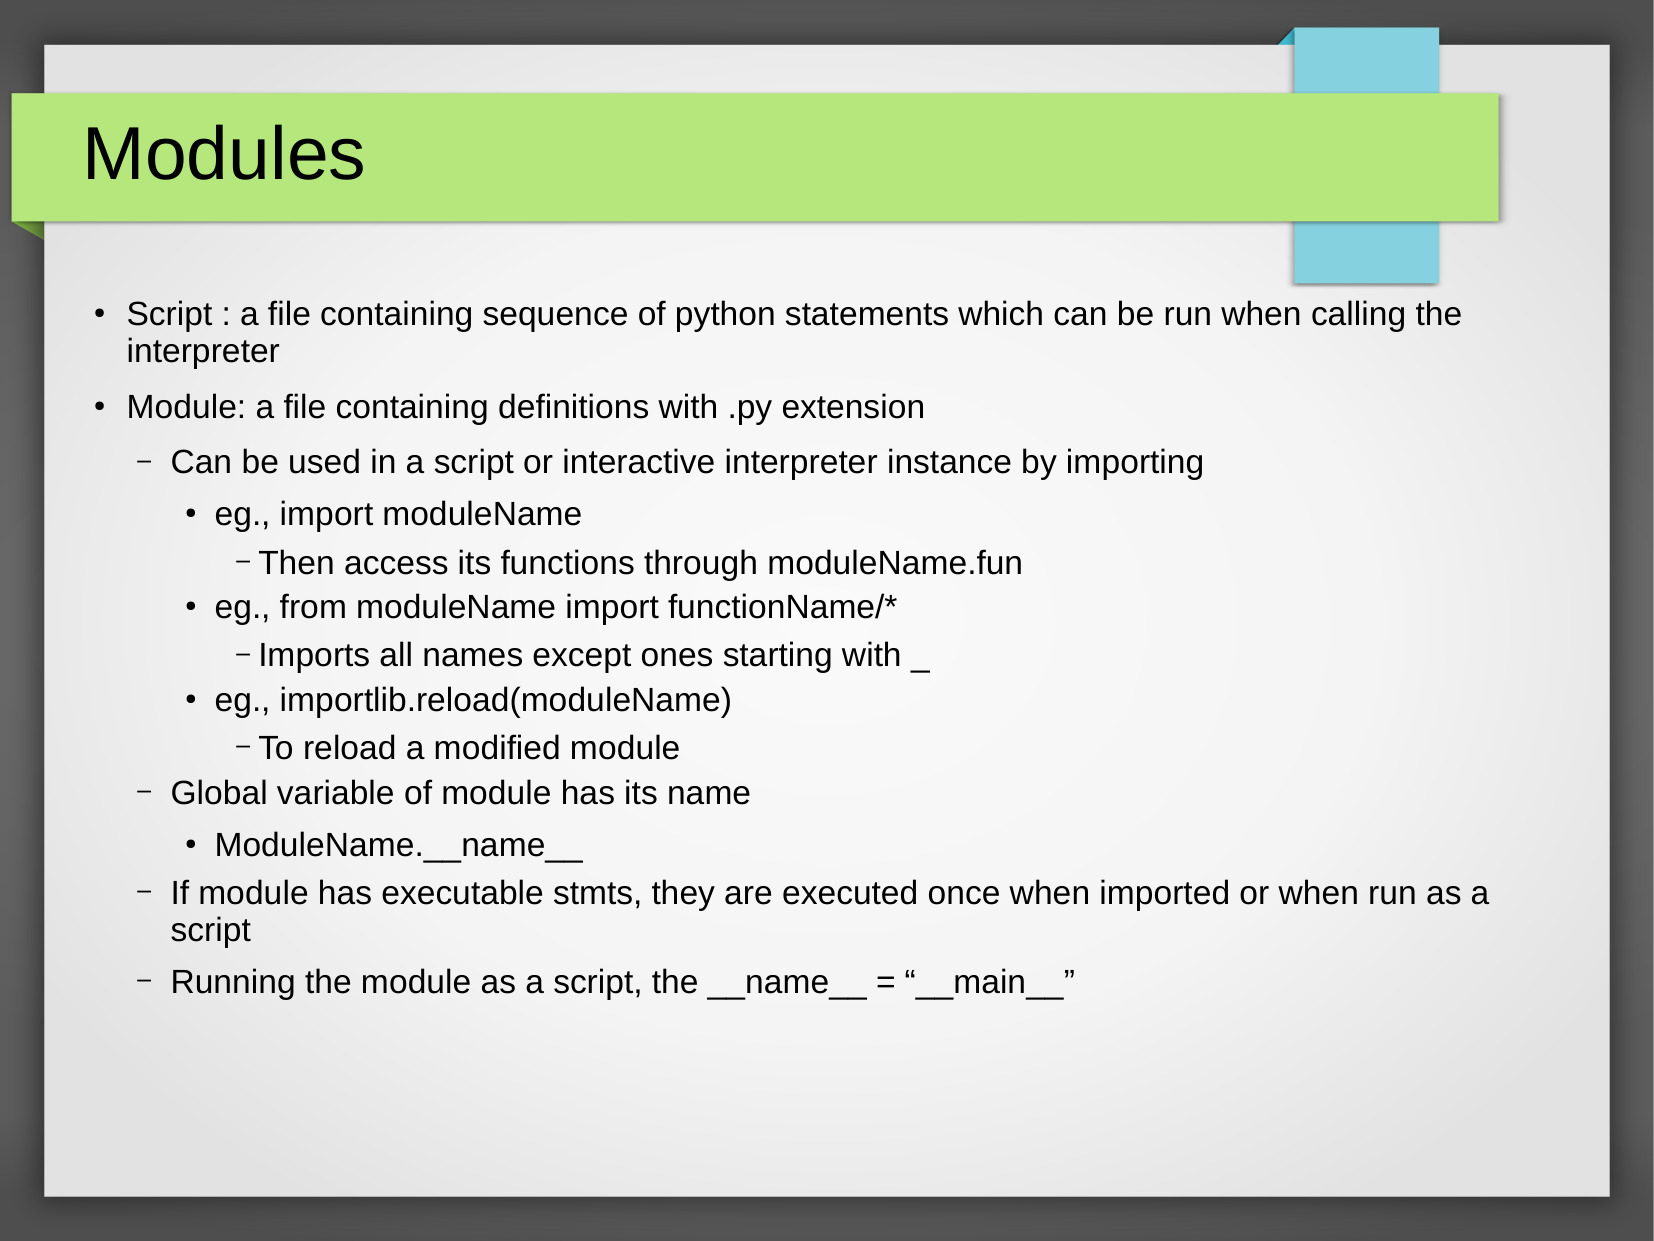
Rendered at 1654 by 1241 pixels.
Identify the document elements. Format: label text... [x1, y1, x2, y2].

picture [0, 0, 1654, 1241]
title Modules [82, 94, 1264, 213]
list Script : a file containing sequence of python statements which can be run when calling the interpreter Module: a file containing definitions with .py extension Can be used in a script or interactive interpreter instance by importing eg., import moduleName Then access its functions through moduleName.fun eg., from moduleName import functionName/* Imports all names except ones starting with _ eg., importlib.reload(moduleName) To reload a modified module Global variable of module has its name ModuleName.__name__ If module has executable stmts, they are executed once when imported or when run as a script Running the module as a script, the __name__ = “__main__” [82, 295, 1571, 1015]
